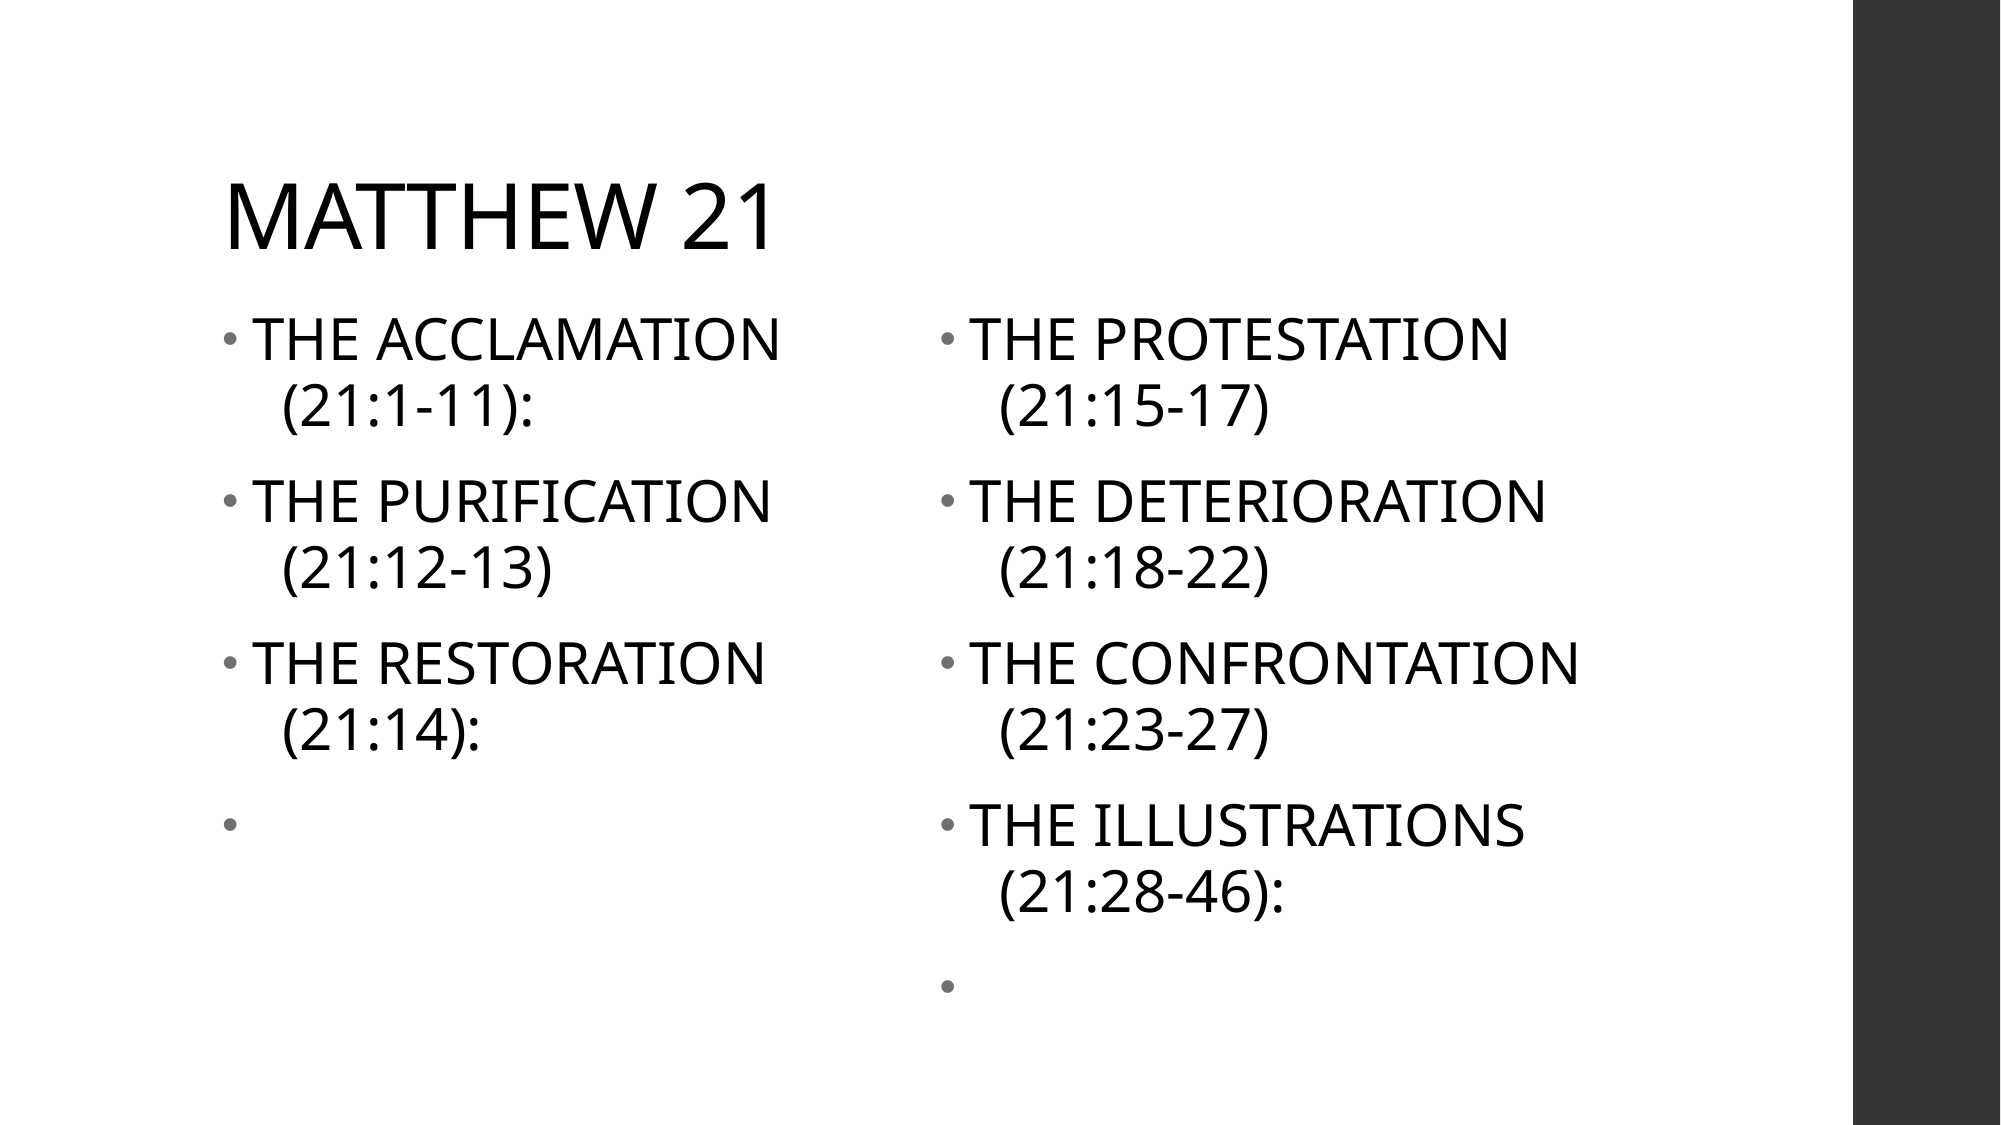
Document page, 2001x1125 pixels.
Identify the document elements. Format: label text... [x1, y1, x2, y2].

list THE PROTESTATION (21:15-17) THE DETERIORATION (21:18-22) THE CONFRONTATION (21:23-27) THE ILLUSTRATIONS (21:28-46): [924, 299, 1617, 1014]
title MATTHEW 21 [206, 60, 1797, 278]
list THE ACCLAMATION (21:1-11): THE PURIFICATION (21:12-13) THE RESTORATION (21:14): [207, 299, 900, 1014]
